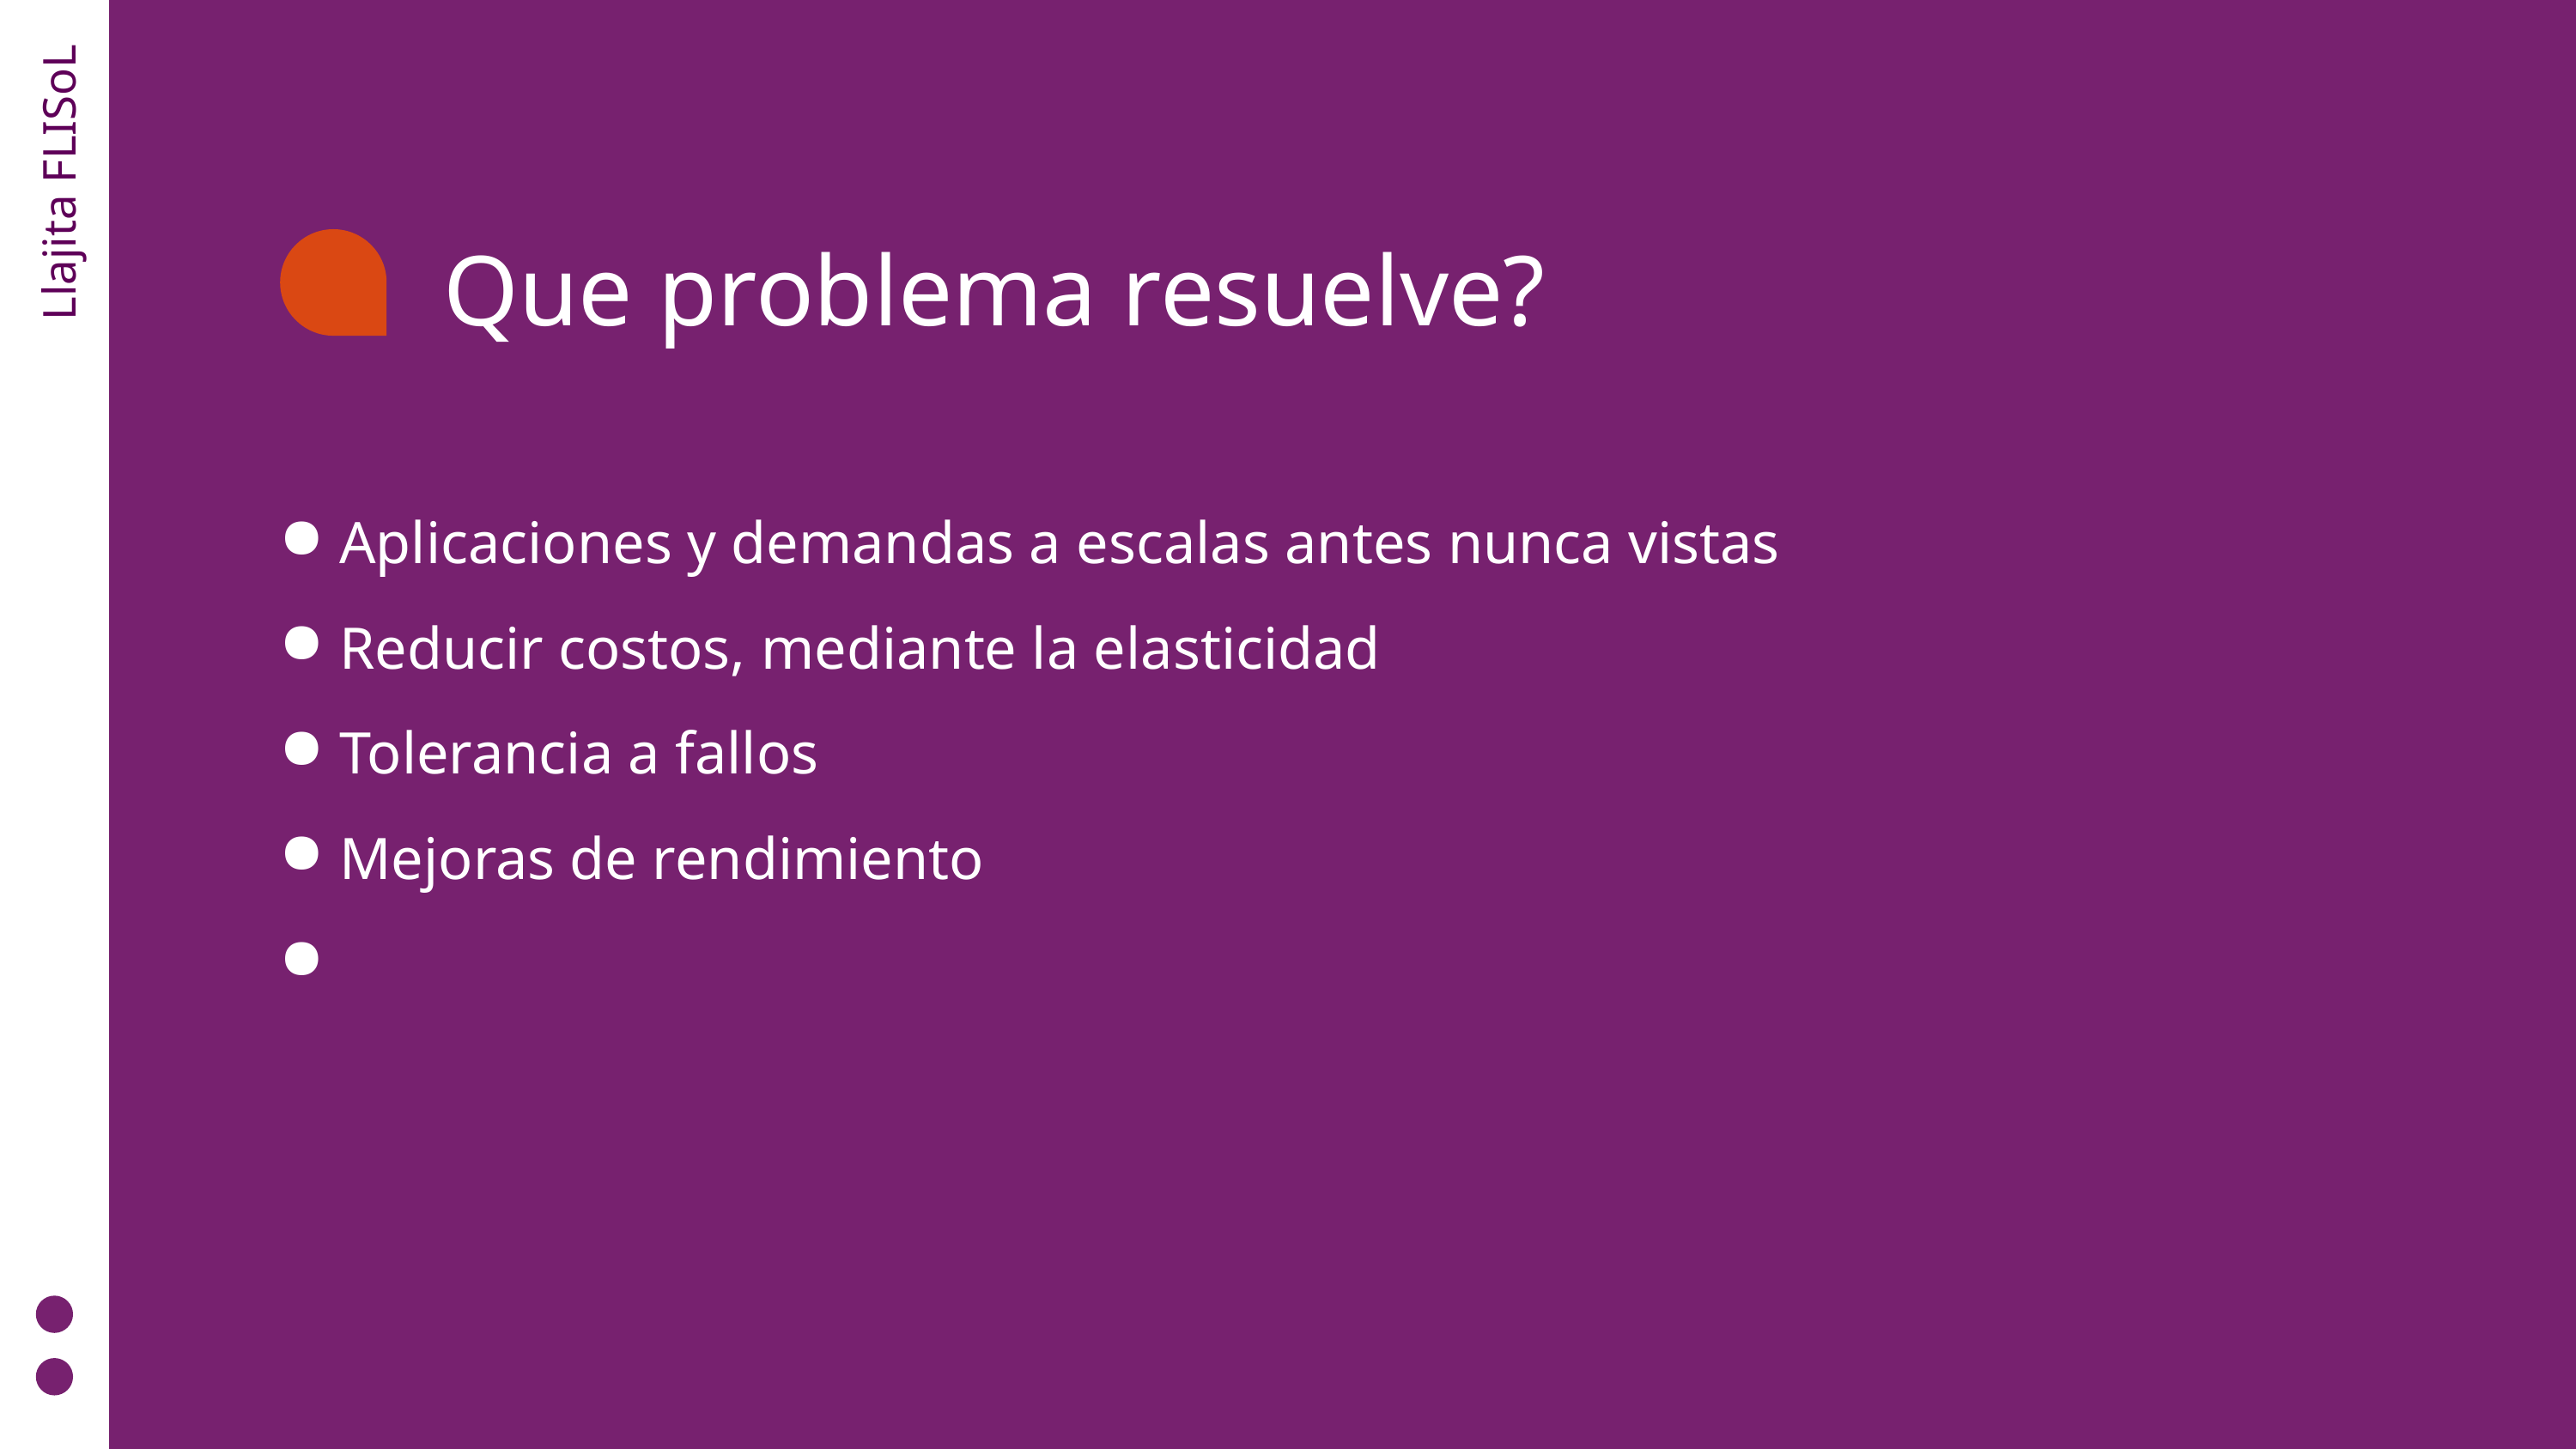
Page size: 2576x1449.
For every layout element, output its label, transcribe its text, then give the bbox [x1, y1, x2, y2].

text_box Llajita FLISoL [21, 9, 86, 321]
text_box Aplicaciones y demandas a escalas antes nunca vistas Reducir costos, mediante la elasticidad Tolerancia a fallos Mejoras de rendimiento [278, 470, 1836, 997]
text_box Que problema resuelve? [418, 161, 2506, 345]
text_box [280, 228, 387, 336]
text_box [0, 0, 109, 1449]
text_box Que problema resuelve? [674, 280, 703, 319]
